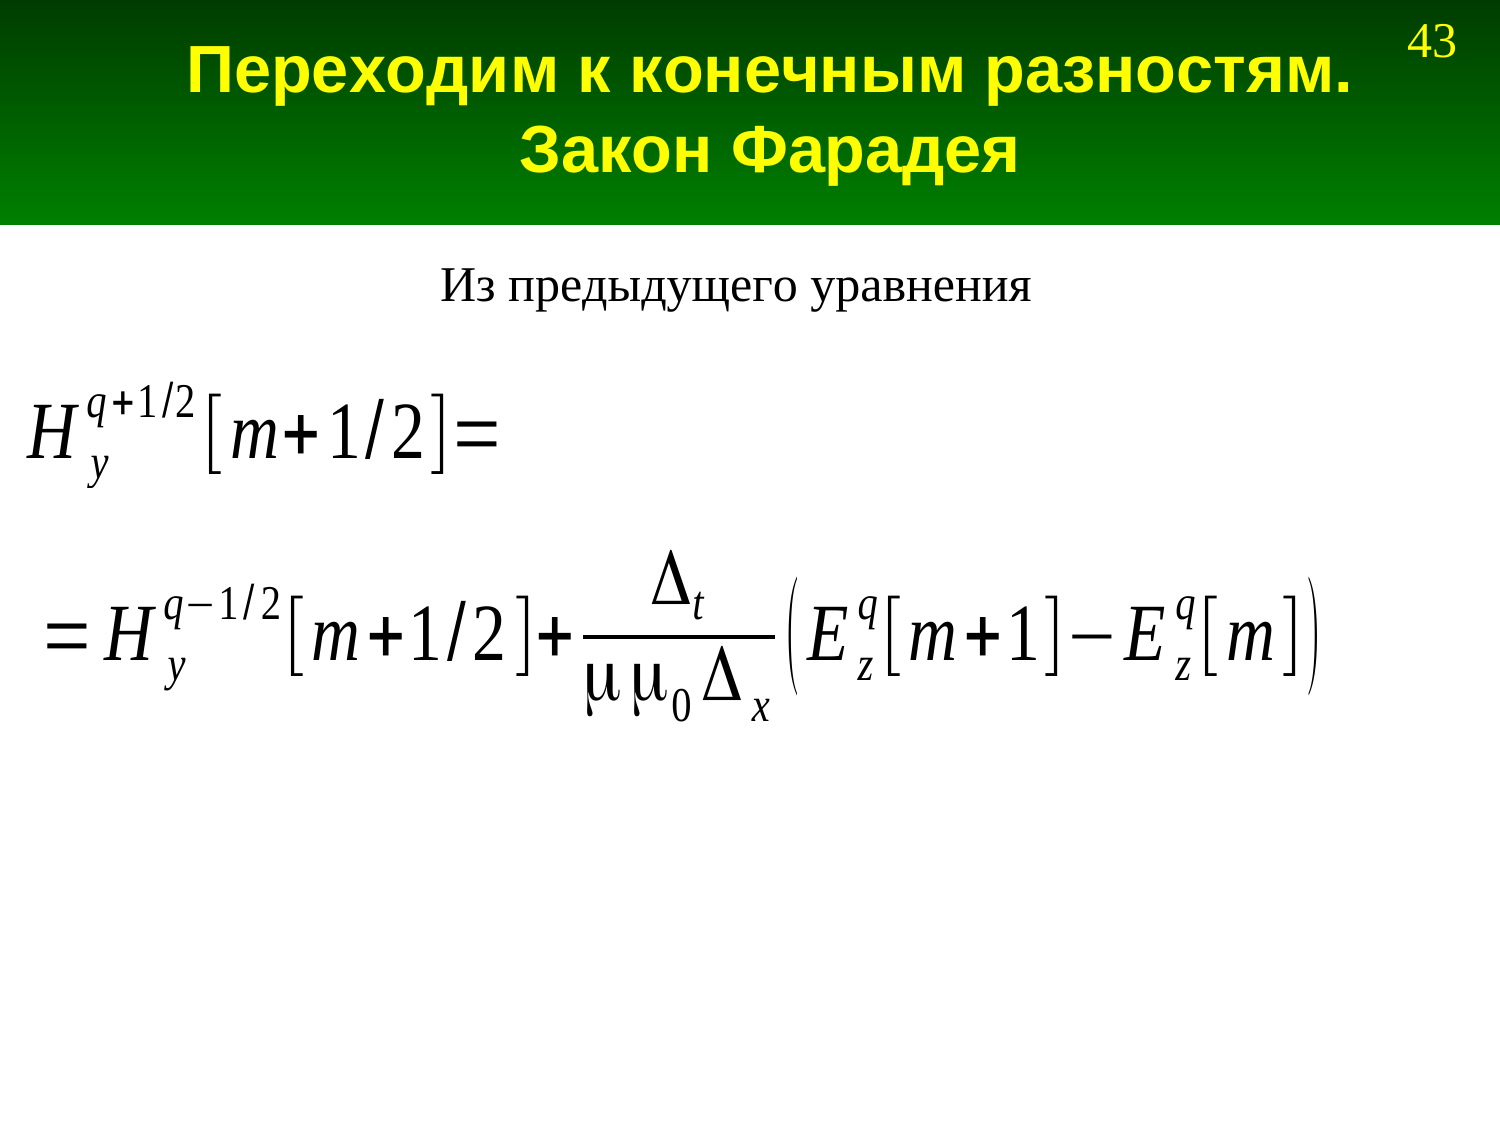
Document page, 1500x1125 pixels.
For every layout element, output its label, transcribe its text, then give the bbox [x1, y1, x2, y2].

chart [23, 543, 1336, 733]
chart [5, 372, 523, 488]
text_box Из предыдущего уравнения [425, 249, 1047, 319]
title Переходим к конечным разностям. Закон Фарадея [100, 0, 1441, 249]
